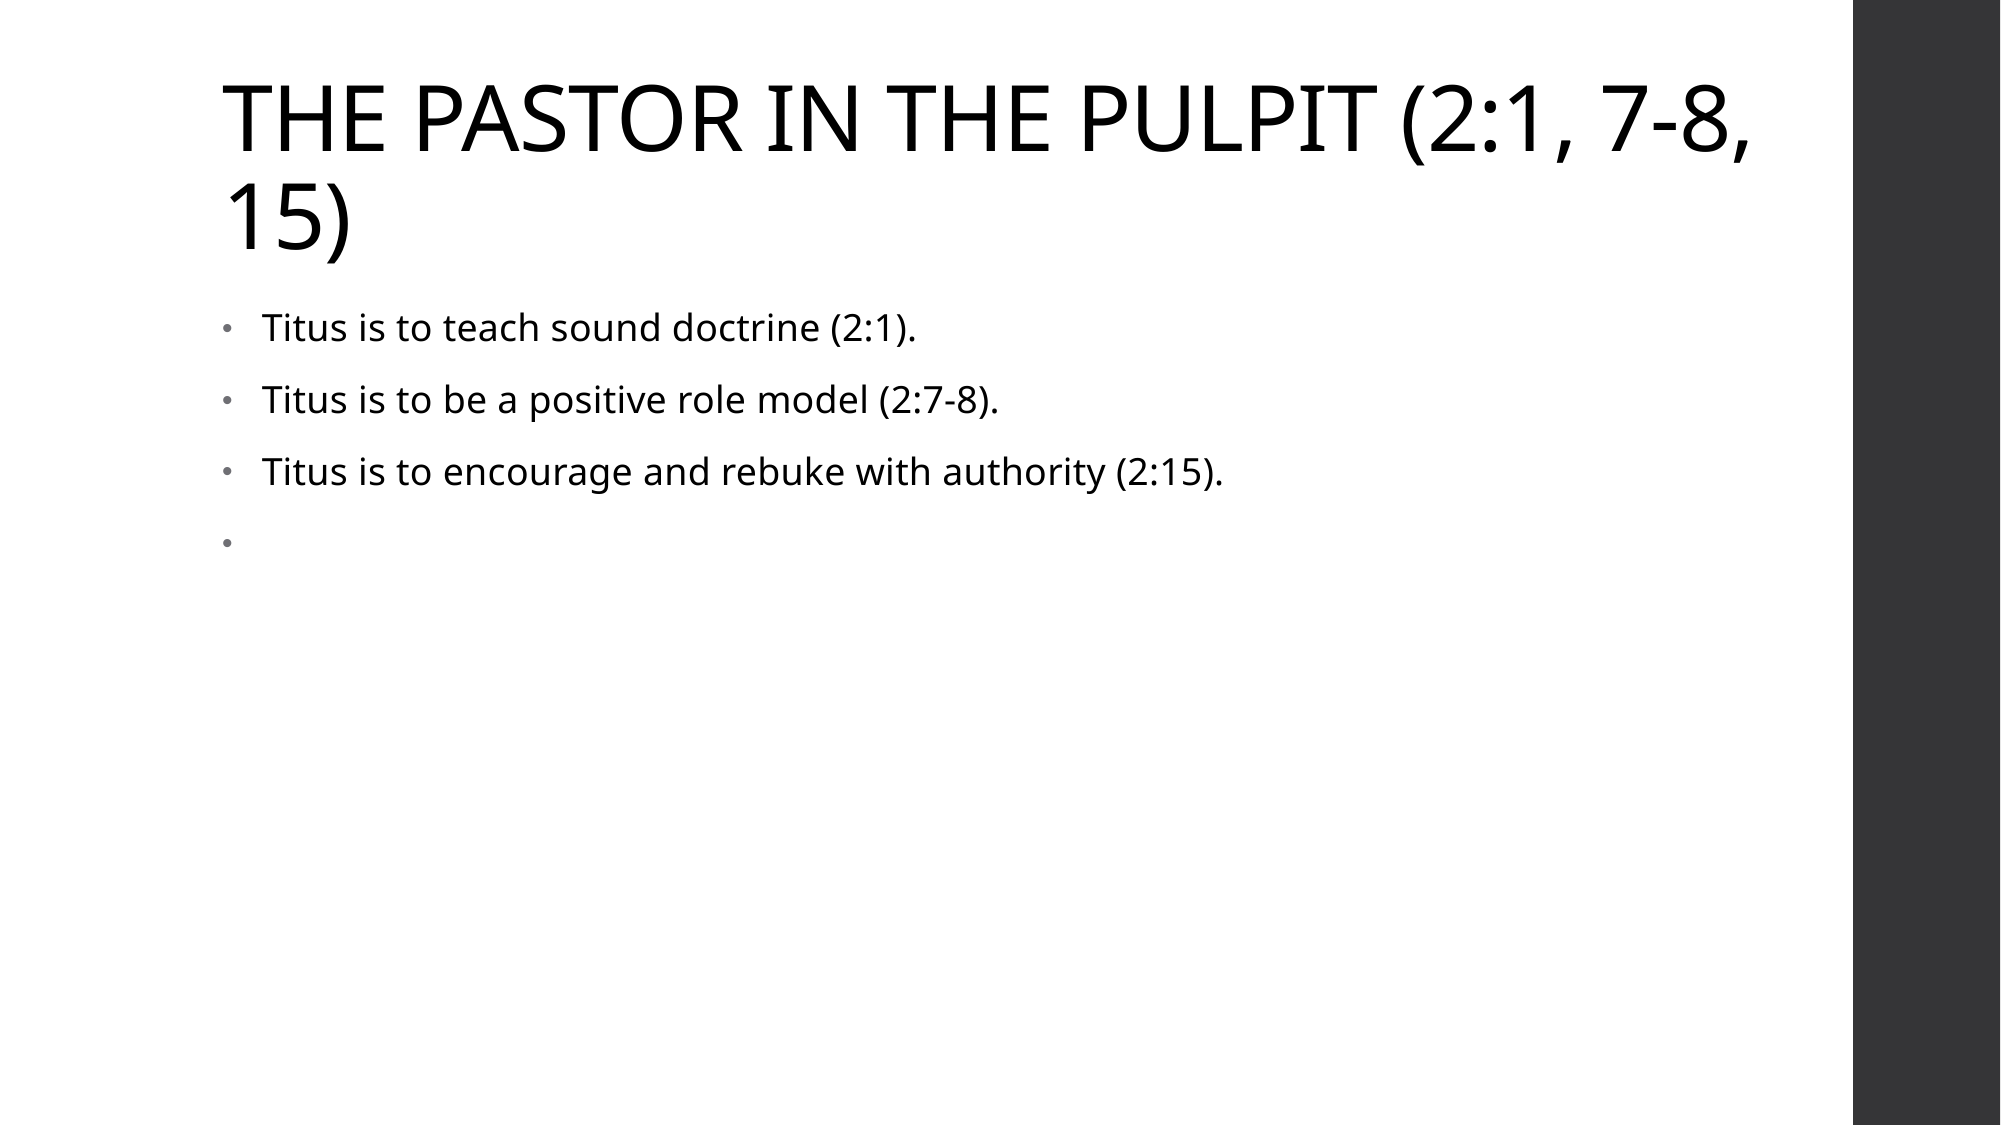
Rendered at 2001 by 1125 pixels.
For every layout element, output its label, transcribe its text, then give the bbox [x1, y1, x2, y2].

list Titus is to teach sound doctrine (2:1). Titus is to be a positive role model (2:7-8). Titus is to encourage and rebuke with authority (2:15). [206, 299, 1617, 1014]
title THE PASTOR IN THE PULPIT (2:1, 7-8, 15) [206, 60, 1797, 278]
